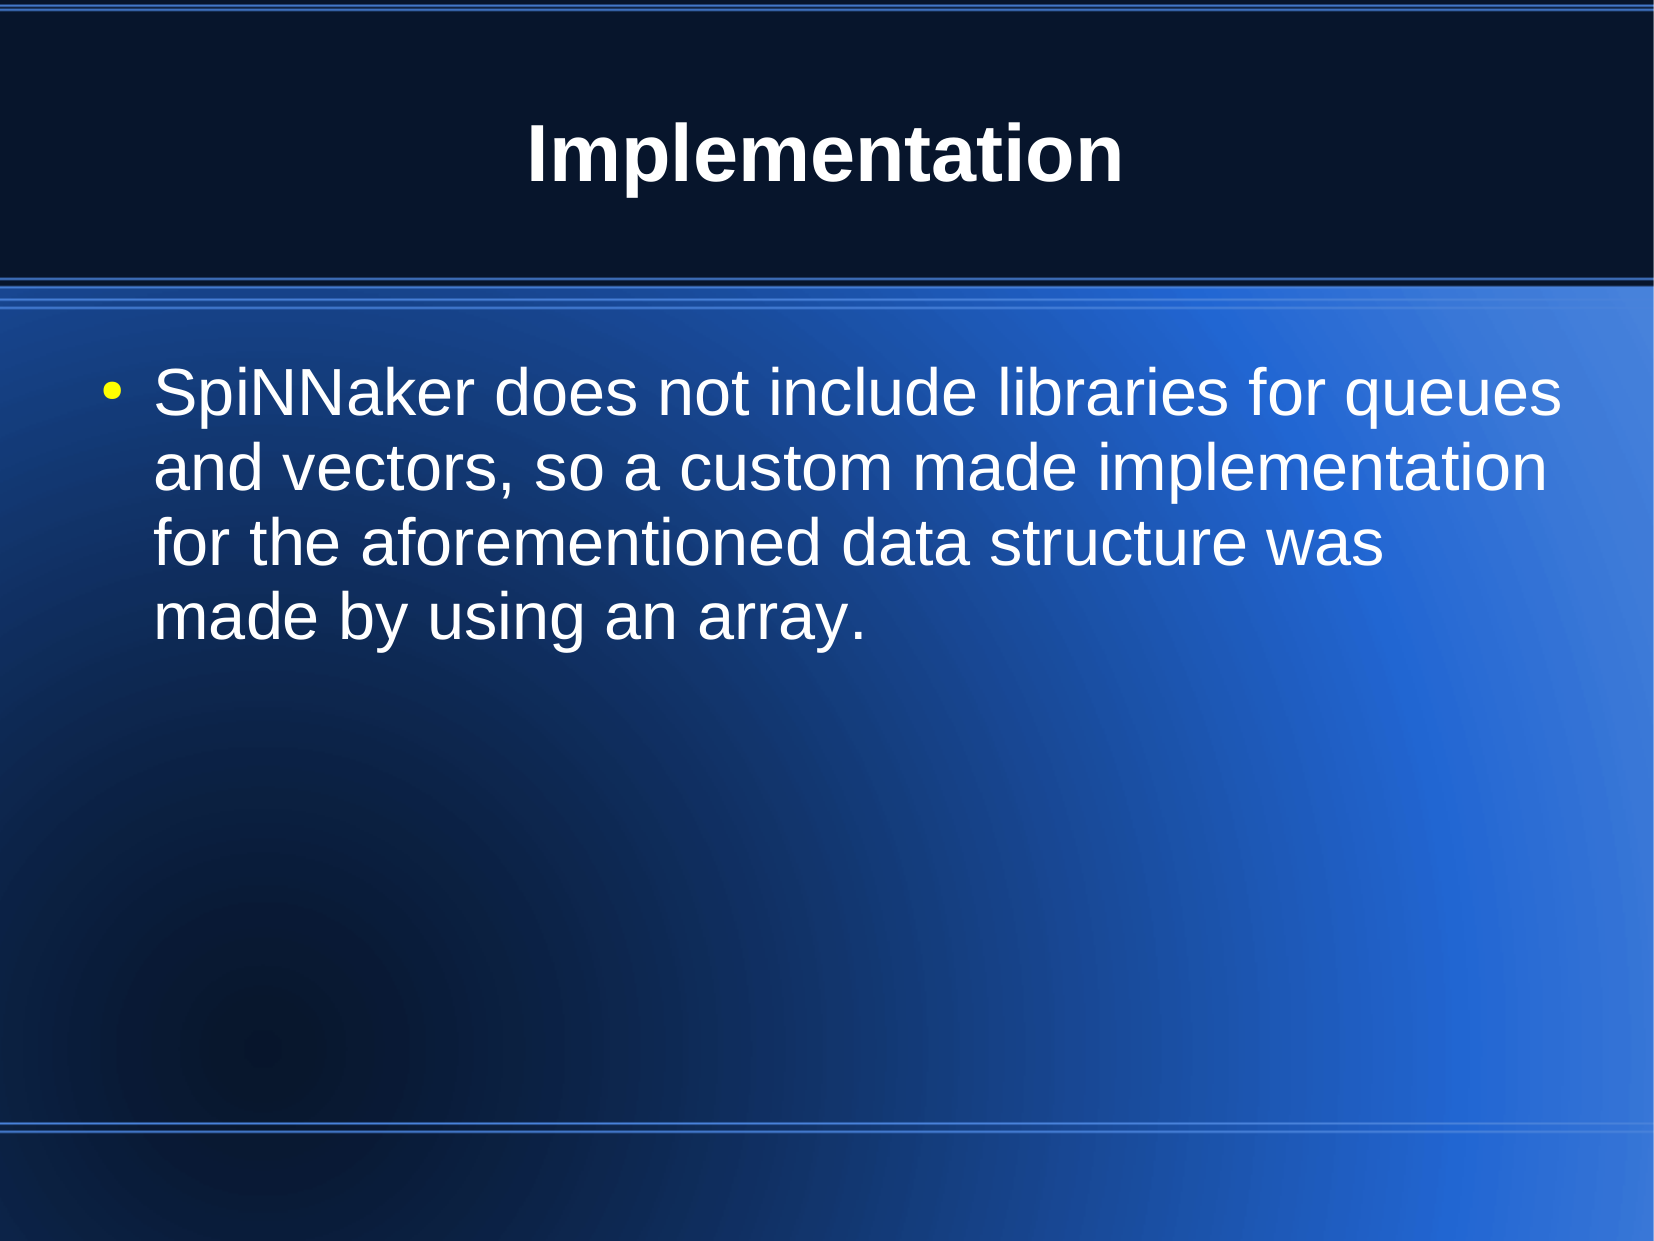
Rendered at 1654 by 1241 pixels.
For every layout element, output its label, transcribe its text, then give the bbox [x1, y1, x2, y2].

picture [0, 0, 1654, 1241]
title Implementation [82, 49, 1571, 257]
list SpiNNaker does not include libraries for queues and vectors, so a custom made implementation for the aforementioned data structure was made by using an array. [82, 355, 1571, 1075]
